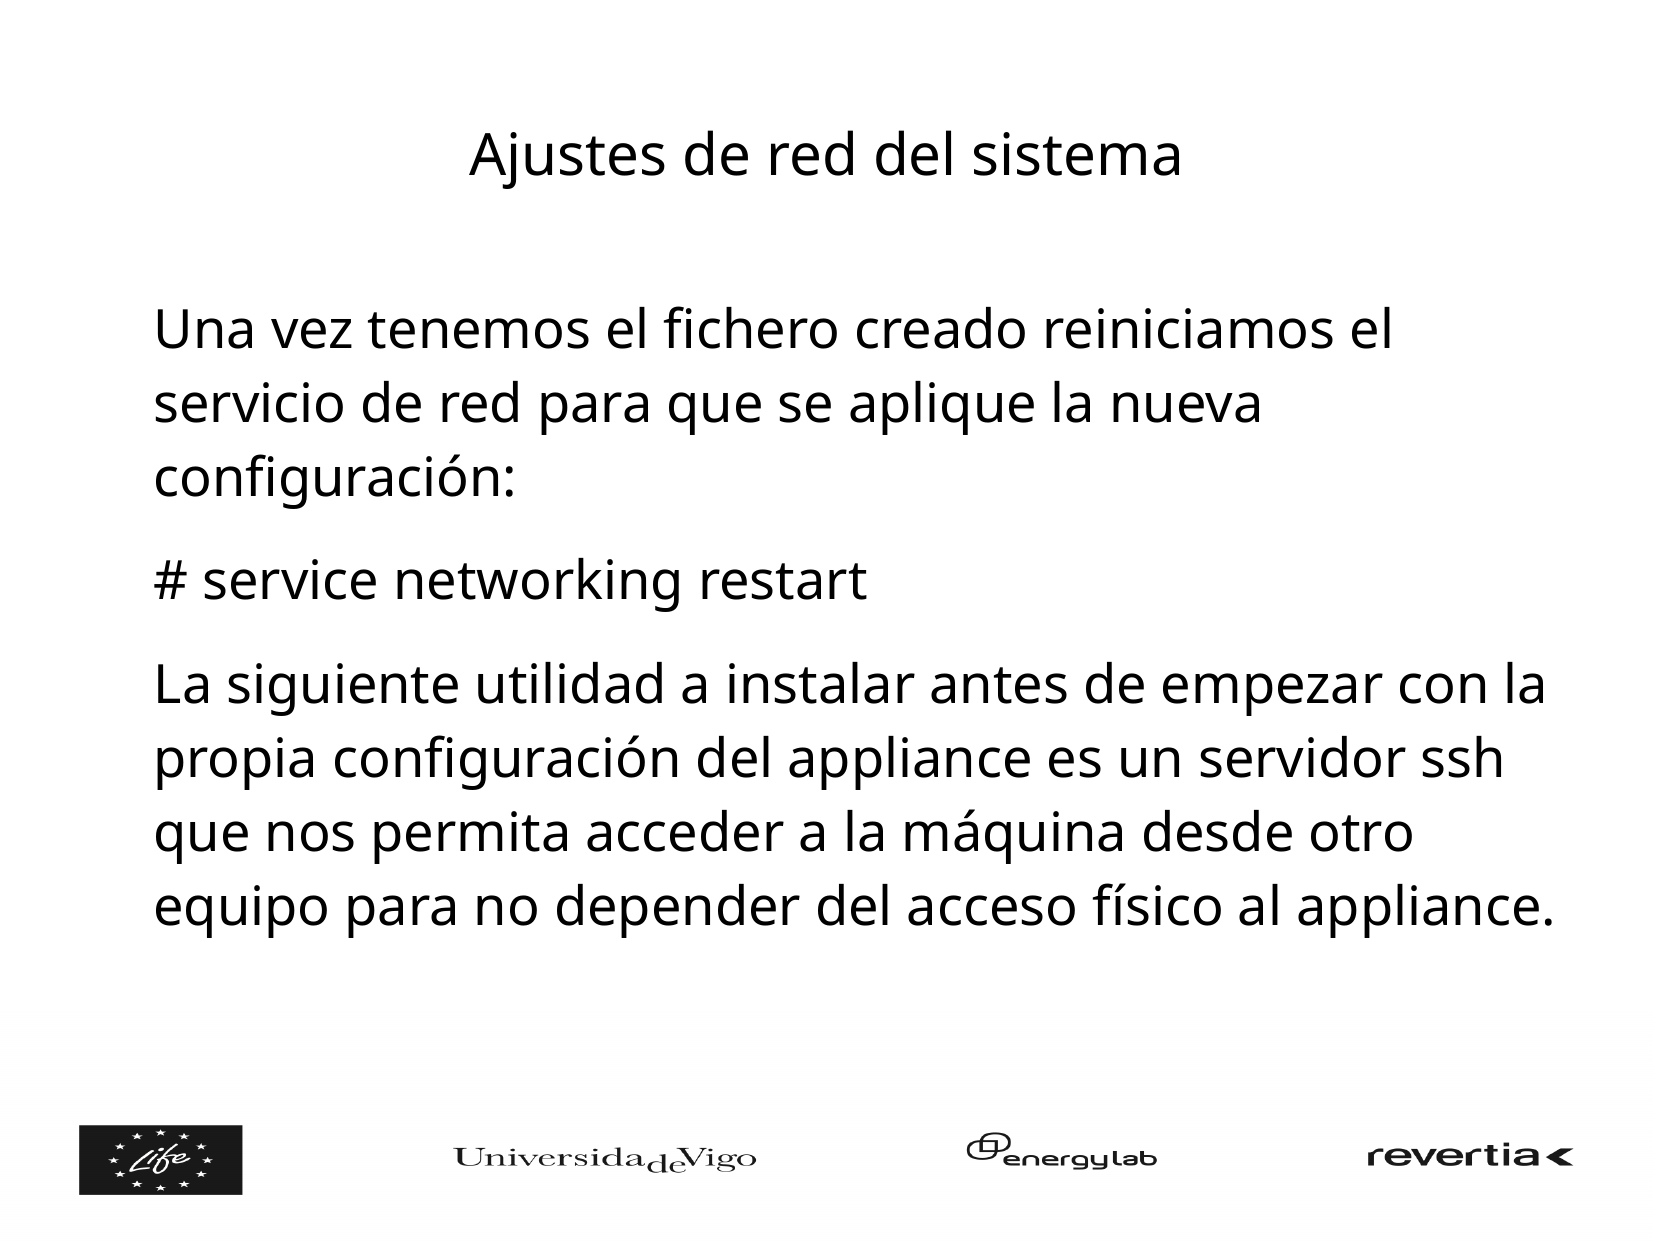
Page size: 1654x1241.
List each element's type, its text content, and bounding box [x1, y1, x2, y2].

picture [0, 1009, 1654, 1241]
title Ajustes de red del sistema [82, 49, 1571, 257]
list Una vez tenemos el fichero creado reiniciamos el servicio de red para que se aplique la nueva configuración: # service networking restart La siguiente utilidad a instalar antes de empezar con la propia configuración del appliance es un servidor ssh que nos permita acceder a la máquina desde otro equipo para no depender del acceso físico al appliance. [82, 290, 1571, 1010]
